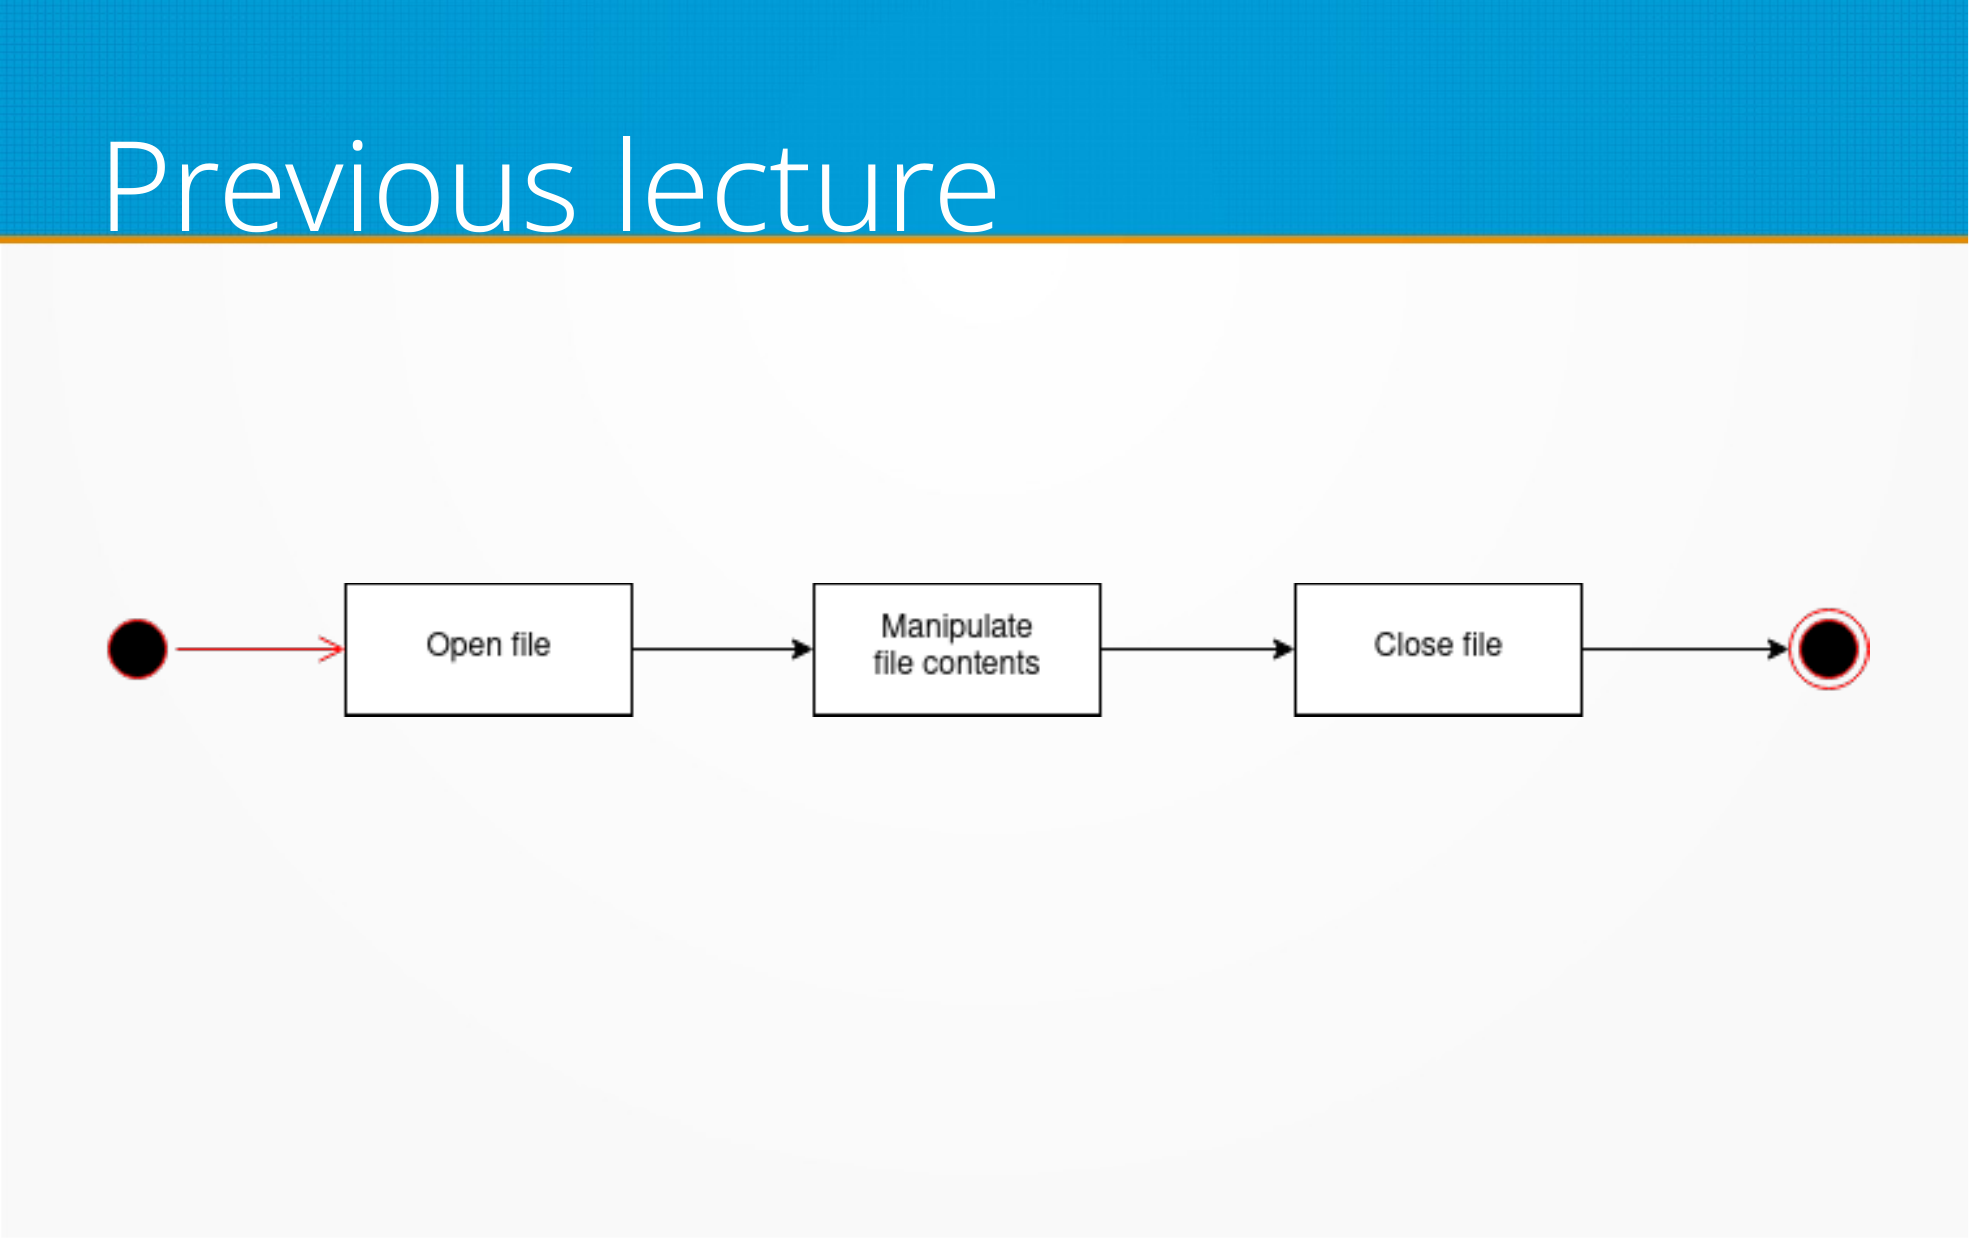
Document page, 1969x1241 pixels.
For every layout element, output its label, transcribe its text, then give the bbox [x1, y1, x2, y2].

title Previous lecture [98, 49, 1870, 257]
picture [0, 233, 1969, 1241]
